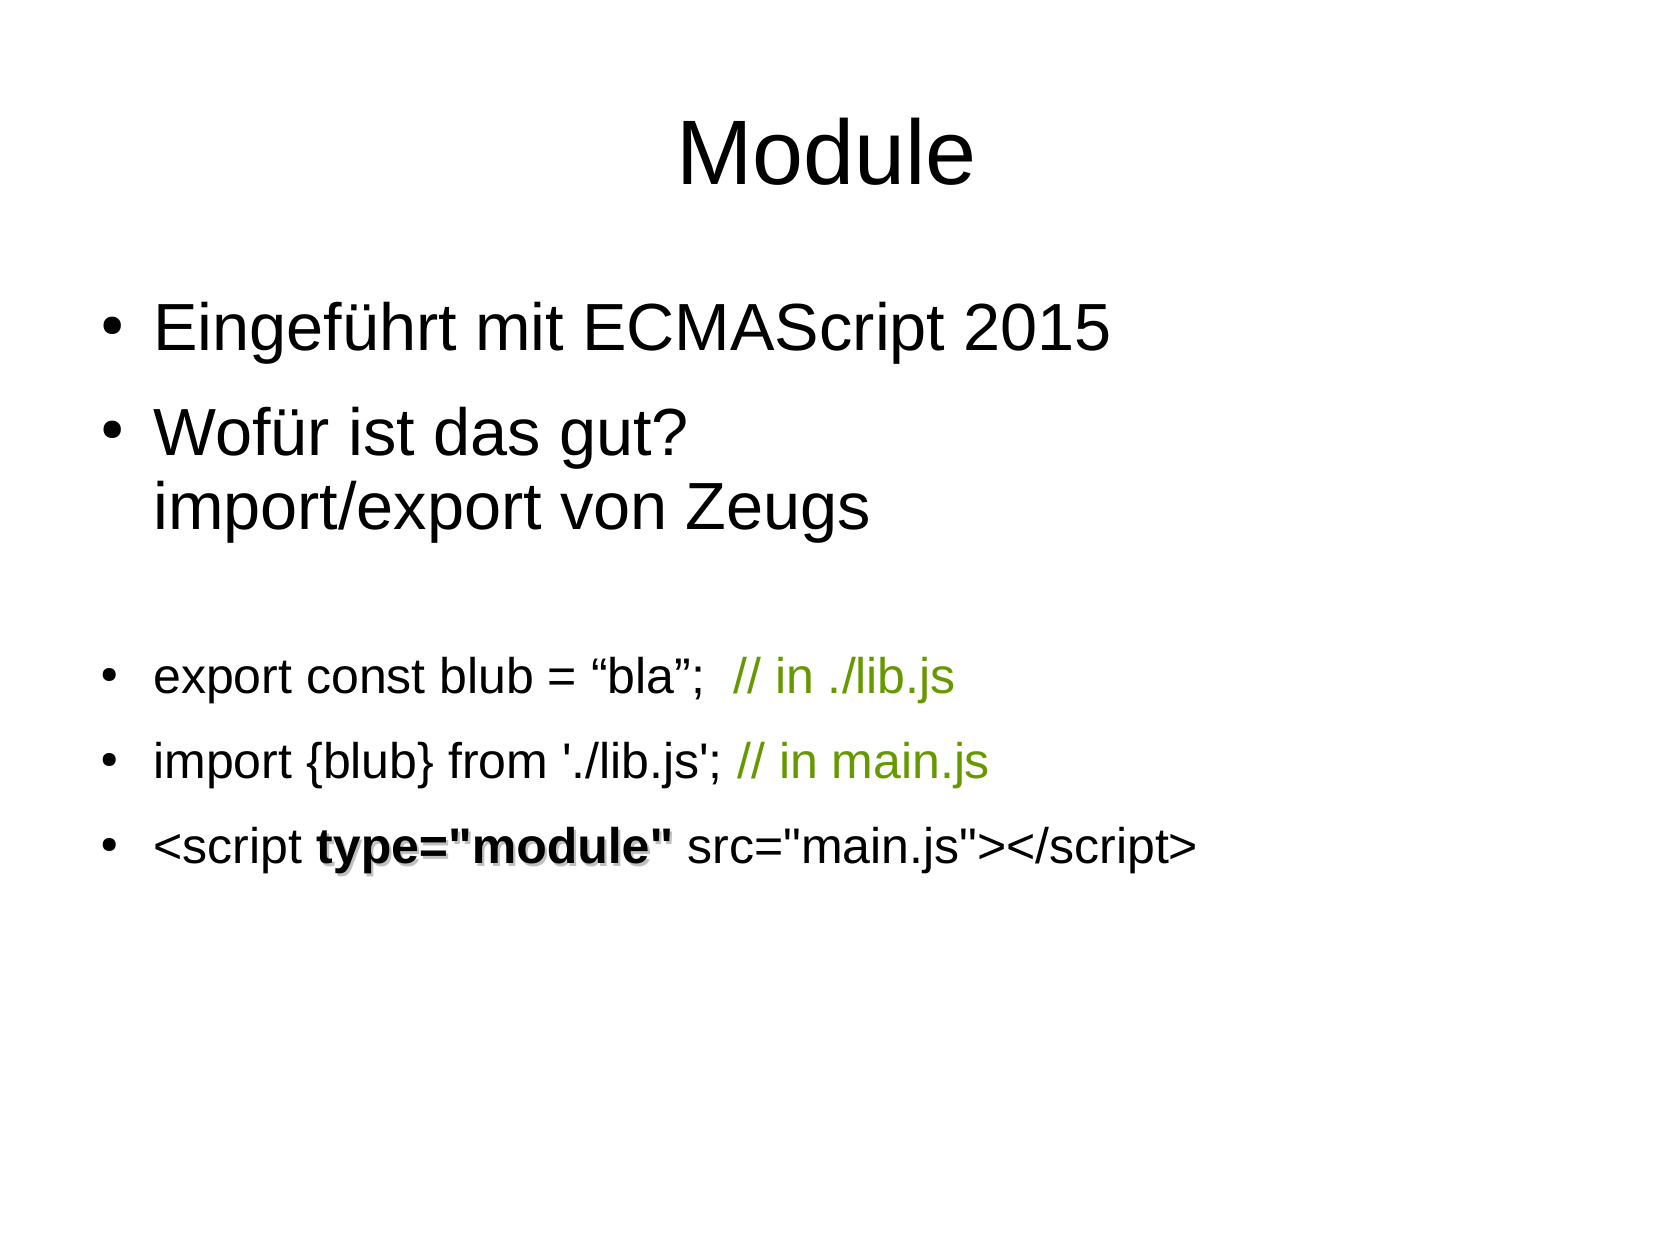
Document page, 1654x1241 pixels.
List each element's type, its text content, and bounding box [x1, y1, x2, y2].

title Module [82, 49, 1571, 257]
list Eingeführt mit ECMAScript 2015 Wofür ist das gut? import/export von Zeugs export const blub = “bla”; // in ./lib.js import {blub} from './lib.js'; // in main.js <script type="module" src="main.js"></script> [82, 290, 1571, 1109]
